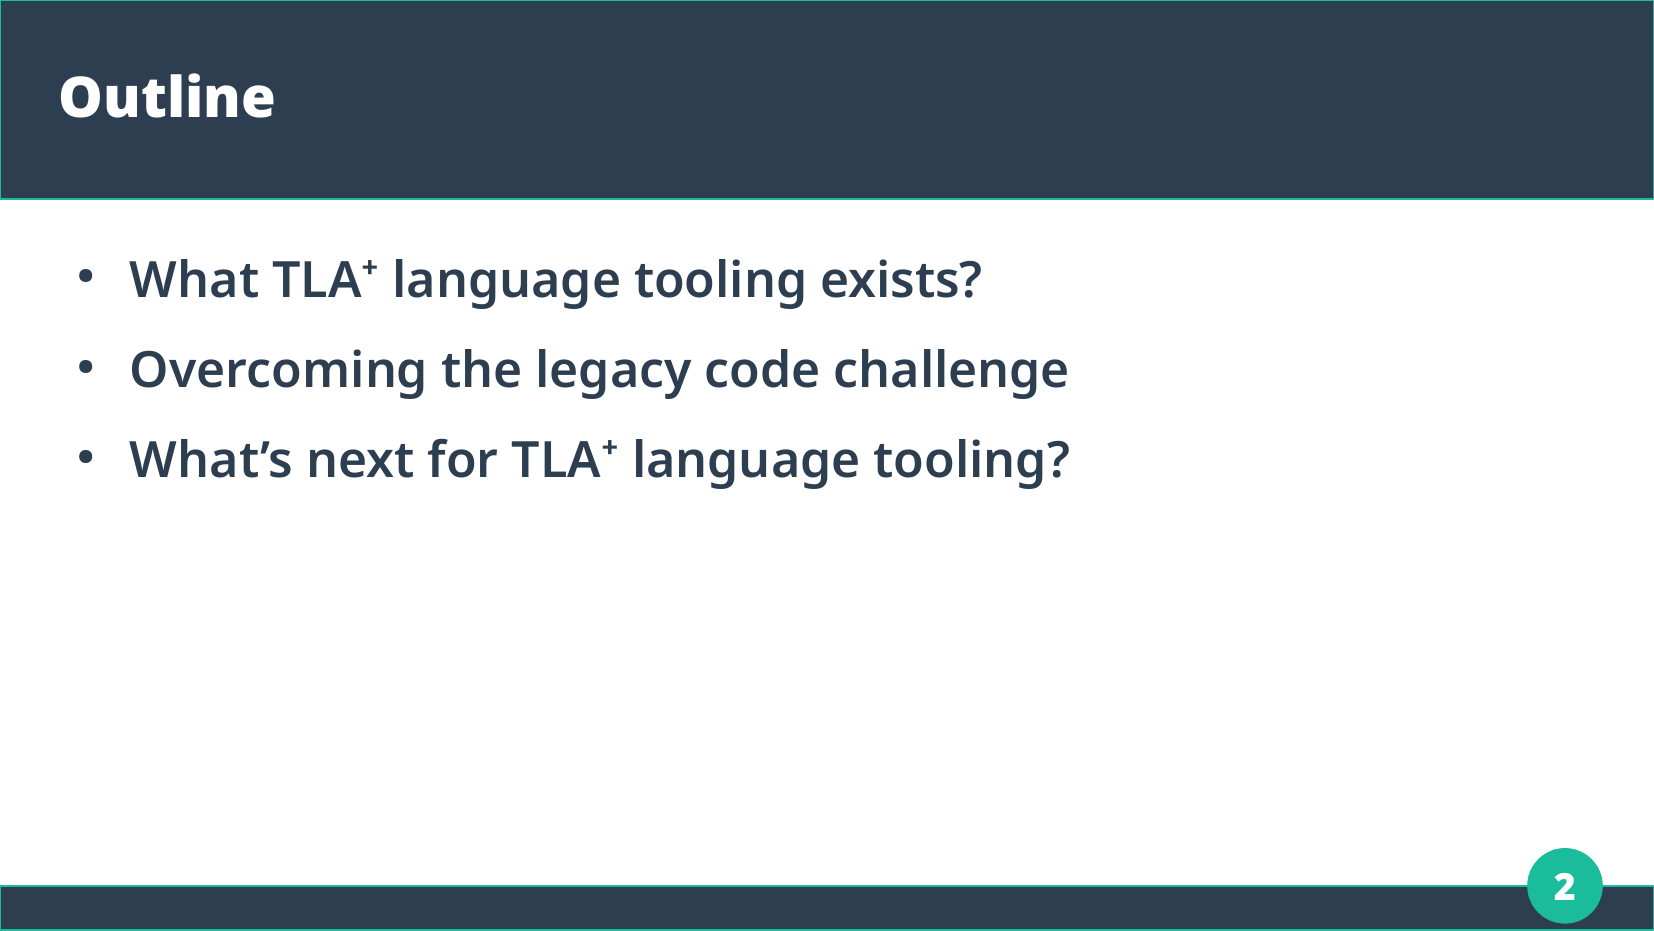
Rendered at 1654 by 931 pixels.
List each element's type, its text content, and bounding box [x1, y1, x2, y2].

list What TLA⁺ language tooling exists? Overcoming the legacy code challenge What’s next for TLA⁺ language tooling? [59, 243, 1595, 864]
title Outline [59, 37, 1595, 155]
